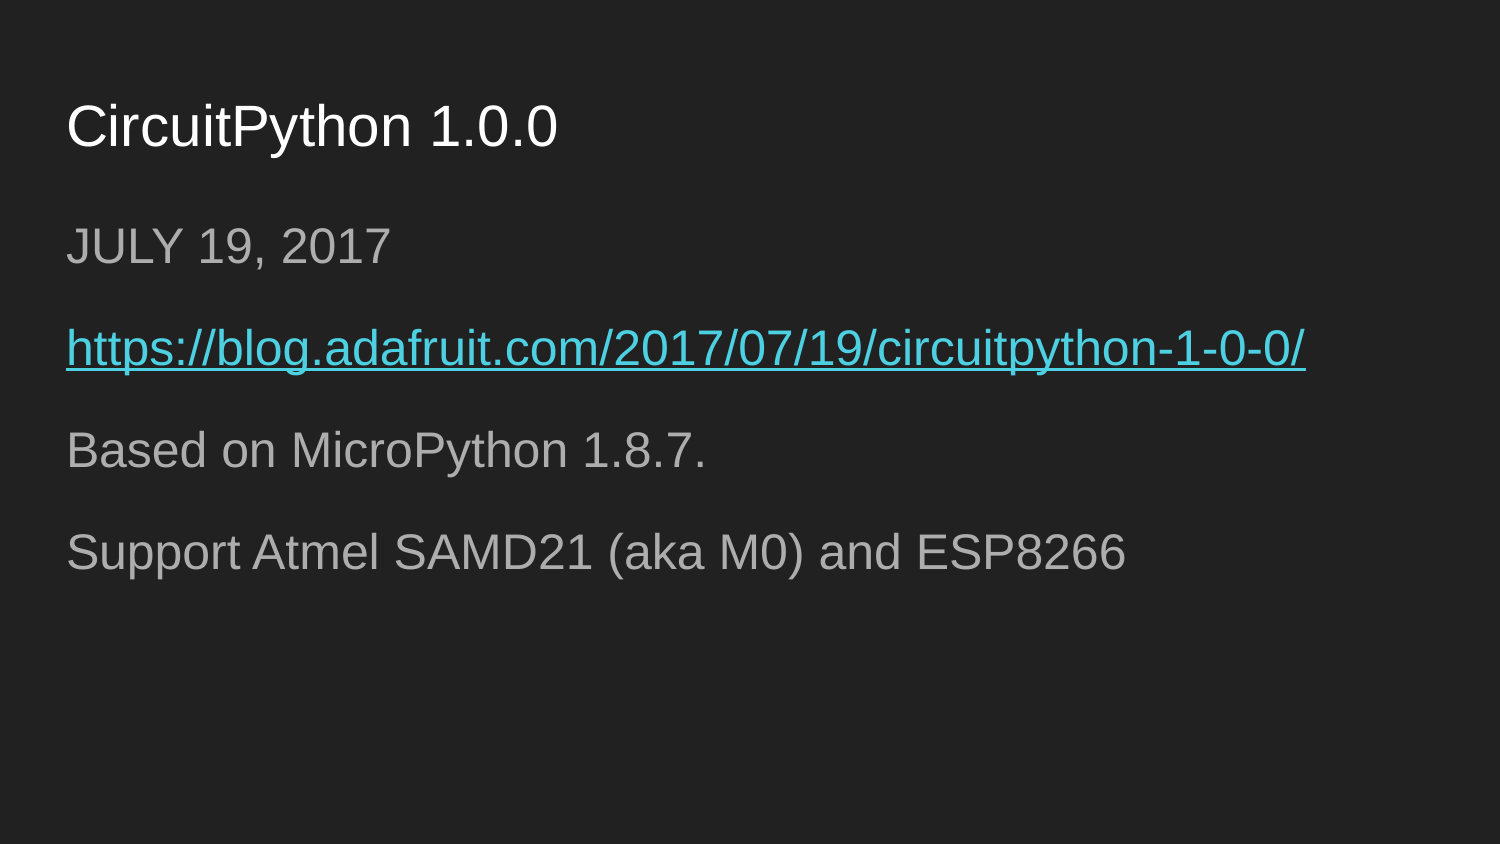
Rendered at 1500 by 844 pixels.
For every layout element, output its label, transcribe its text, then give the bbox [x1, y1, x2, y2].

list JULY 19, 2017 https://blog.adafruit.com/2017/07/19/circuitpython-1-0-0/ Based on MicroPython 1.8.7. Support Atmel SAMD21 (aka M0) and ESP8266 [51, 189, 1449, 750]
title CircuitPython 1.0.0 [51, 72, 1449, 167]
